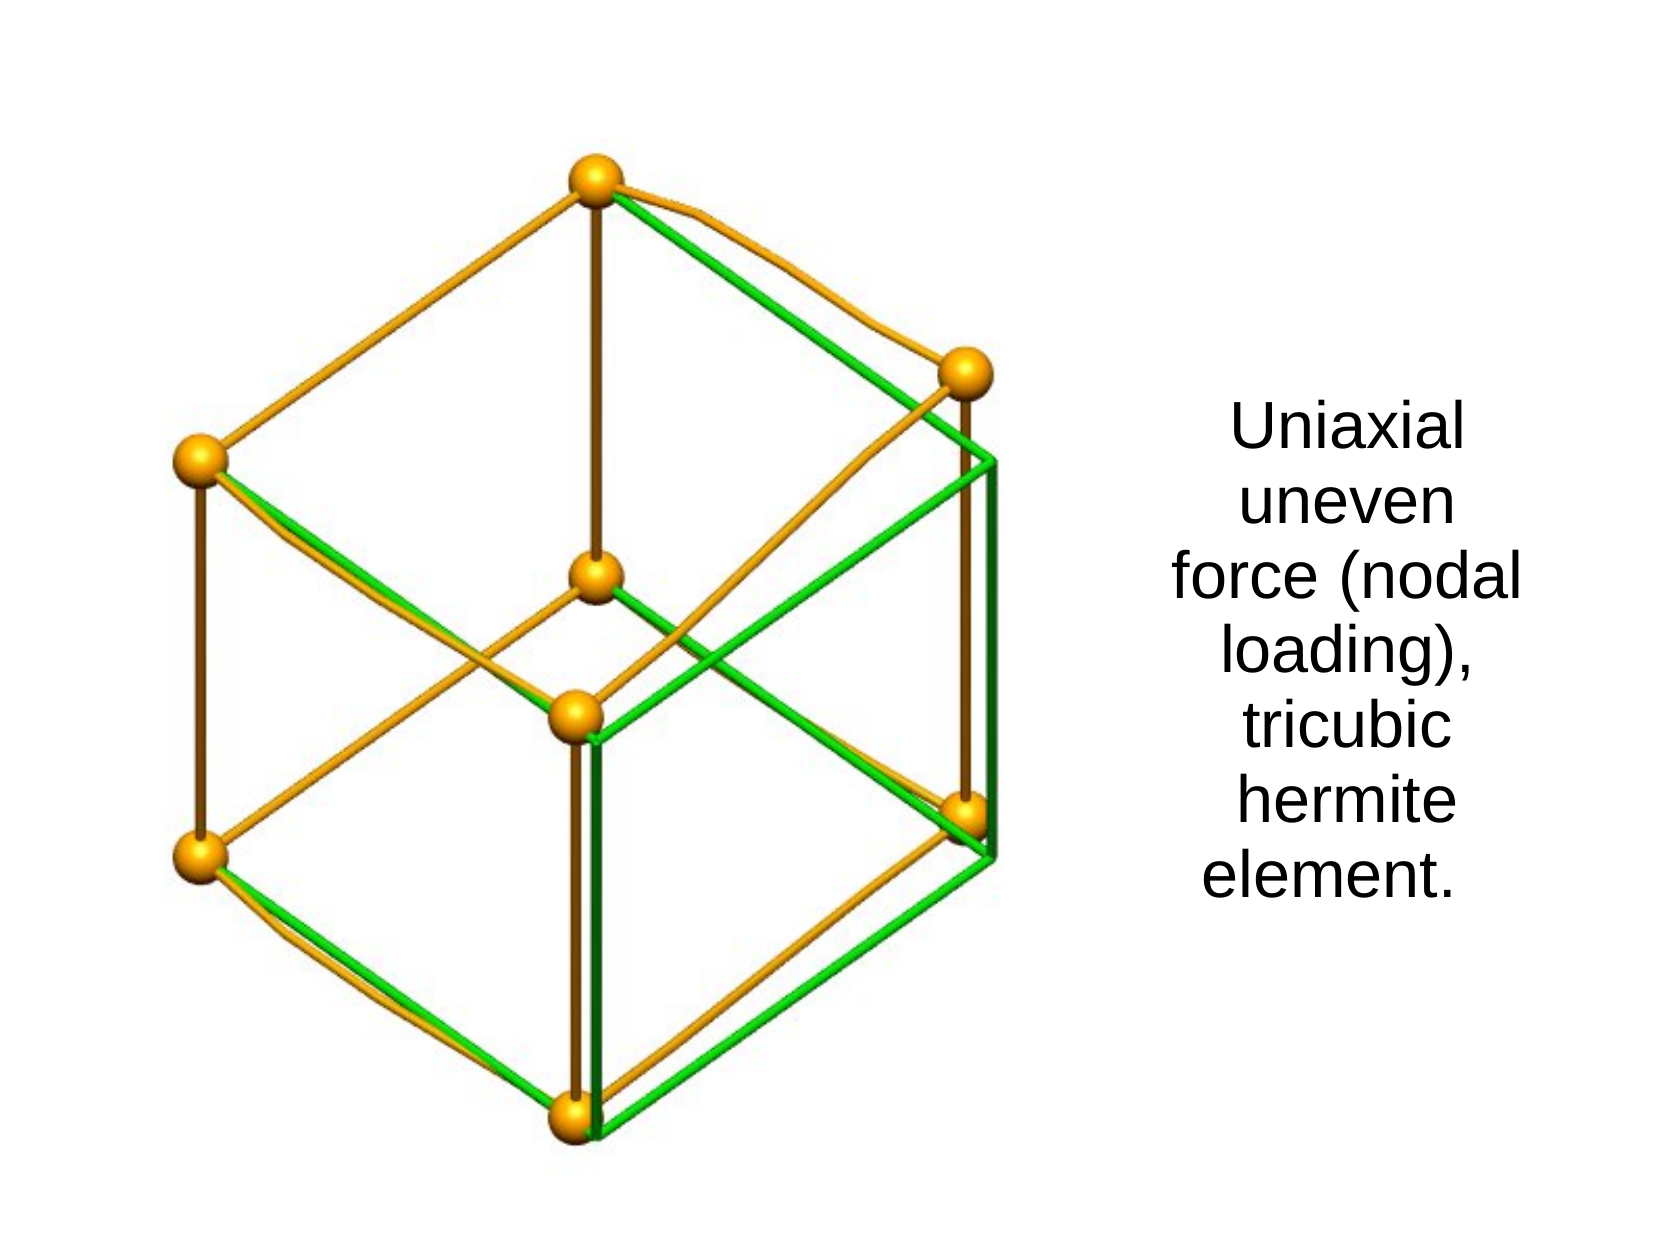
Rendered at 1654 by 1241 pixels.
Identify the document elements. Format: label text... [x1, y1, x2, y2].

subtitle Uniaxial uneven force (nodal loading), tricubic hermite element. [1157, 290, 1538, 1010]
picture [67, 106, 1134, 1173]
